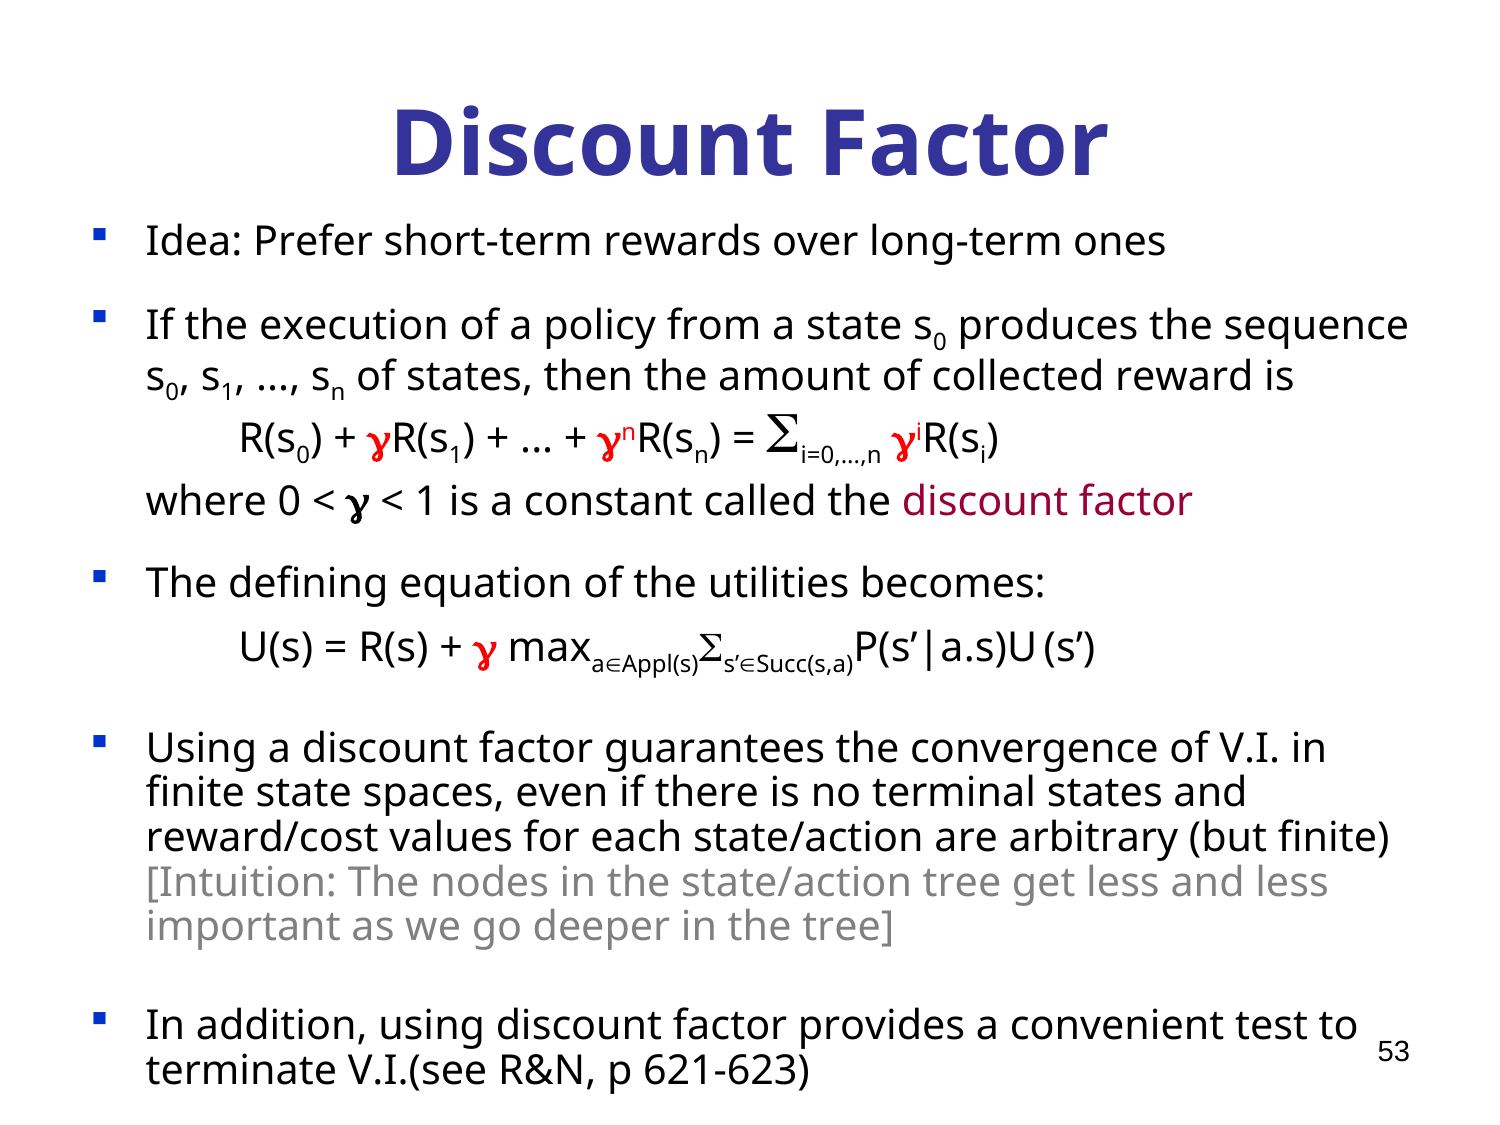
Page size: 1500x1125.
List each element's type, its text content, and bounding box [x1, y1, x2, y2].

title Discount Factor [75, 45, 1426, 212]
text_box <number> [1074, 1024, 1426, 1103]
list Idea: Prefer short-term rewards over long-term ones If the execution of a policy from a state s0 produces the sequence s0, s1, ..., sn of states, then the amount of collected reward is R(s0) + R(s1) + ... + nR(sn) = i=0,...,n iR(si) where 0 <  < 1 is a constant called the discount factor The defining equation of the utilities becomes: U(s) = R(s) +  maxaAppl(s)s’Succ(s,a)P(s’|a.s)U (s’) Using a discount factor guarantees the convergence of V.I. in finite state spaces, even if there is no terminal states and reward/cost values for each state/action are arbitrary (but finite) [Intuition: The nodes in the state/action tree get less and less important as we go deeper in the tree] In addition, using discount factor provides a convenient test to terminate V.I.(see R&N, p 621-623) [75, 212, 1426, 1125]
